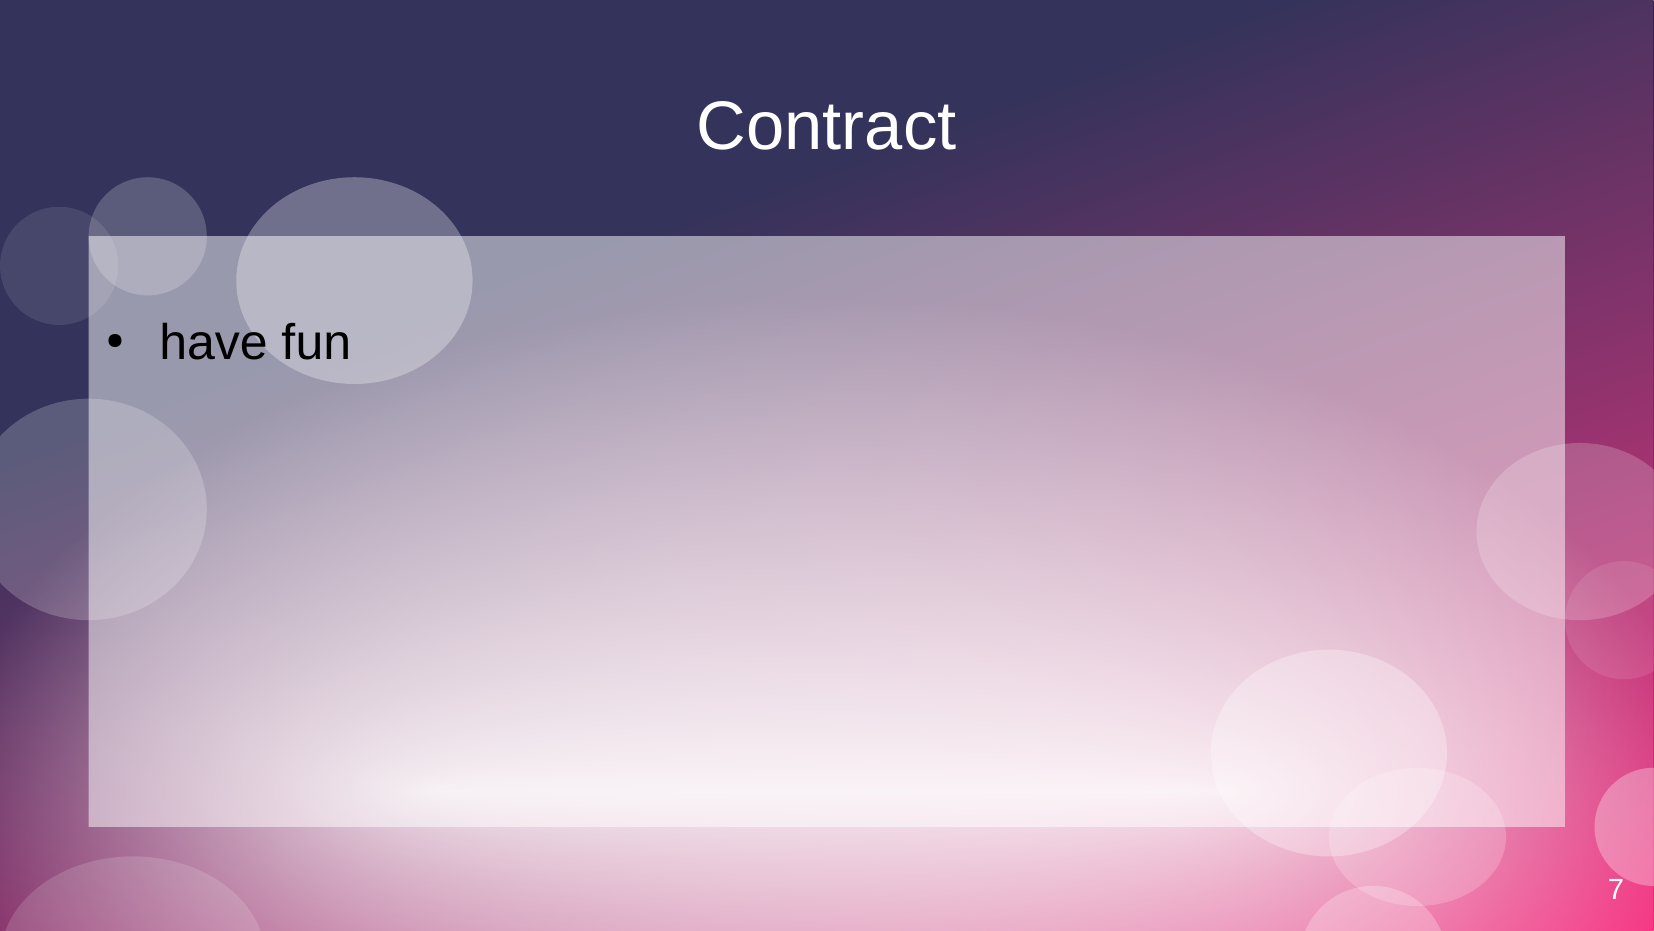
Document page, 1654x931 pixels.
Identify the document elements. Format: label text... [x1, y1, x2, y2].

list have fun [88, 236, 1565, 827]
title Contract [88, 44, 1565, 207]
